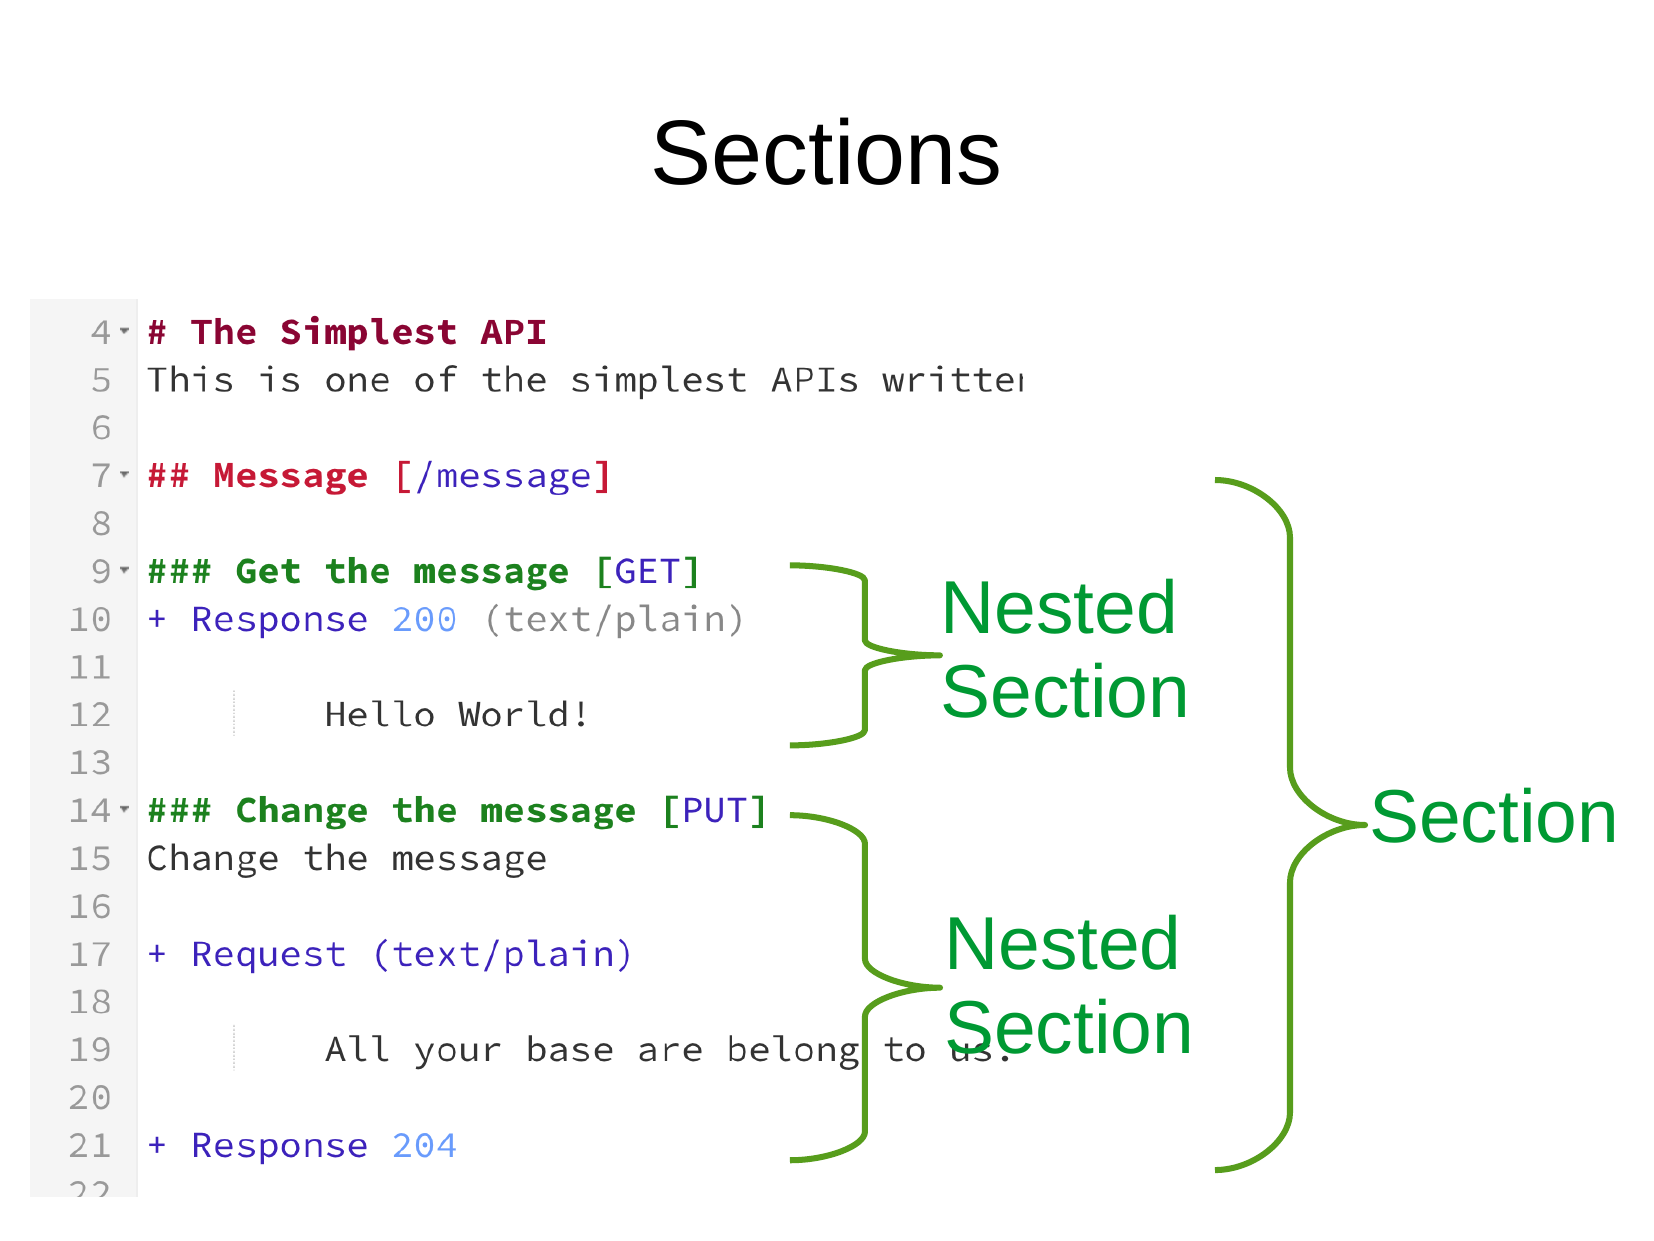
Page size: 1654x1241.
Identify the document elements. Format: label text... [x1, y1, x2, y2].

picture [30, 299, 1023, 1197]
title Sections [82, 49, 1571, 257]
text_box Nested Section [924, 890, 1214, 1082]
text_box Nested Section [921, 554, 1210, 746]
text_box Section [1350, 762, 1639, 871]
